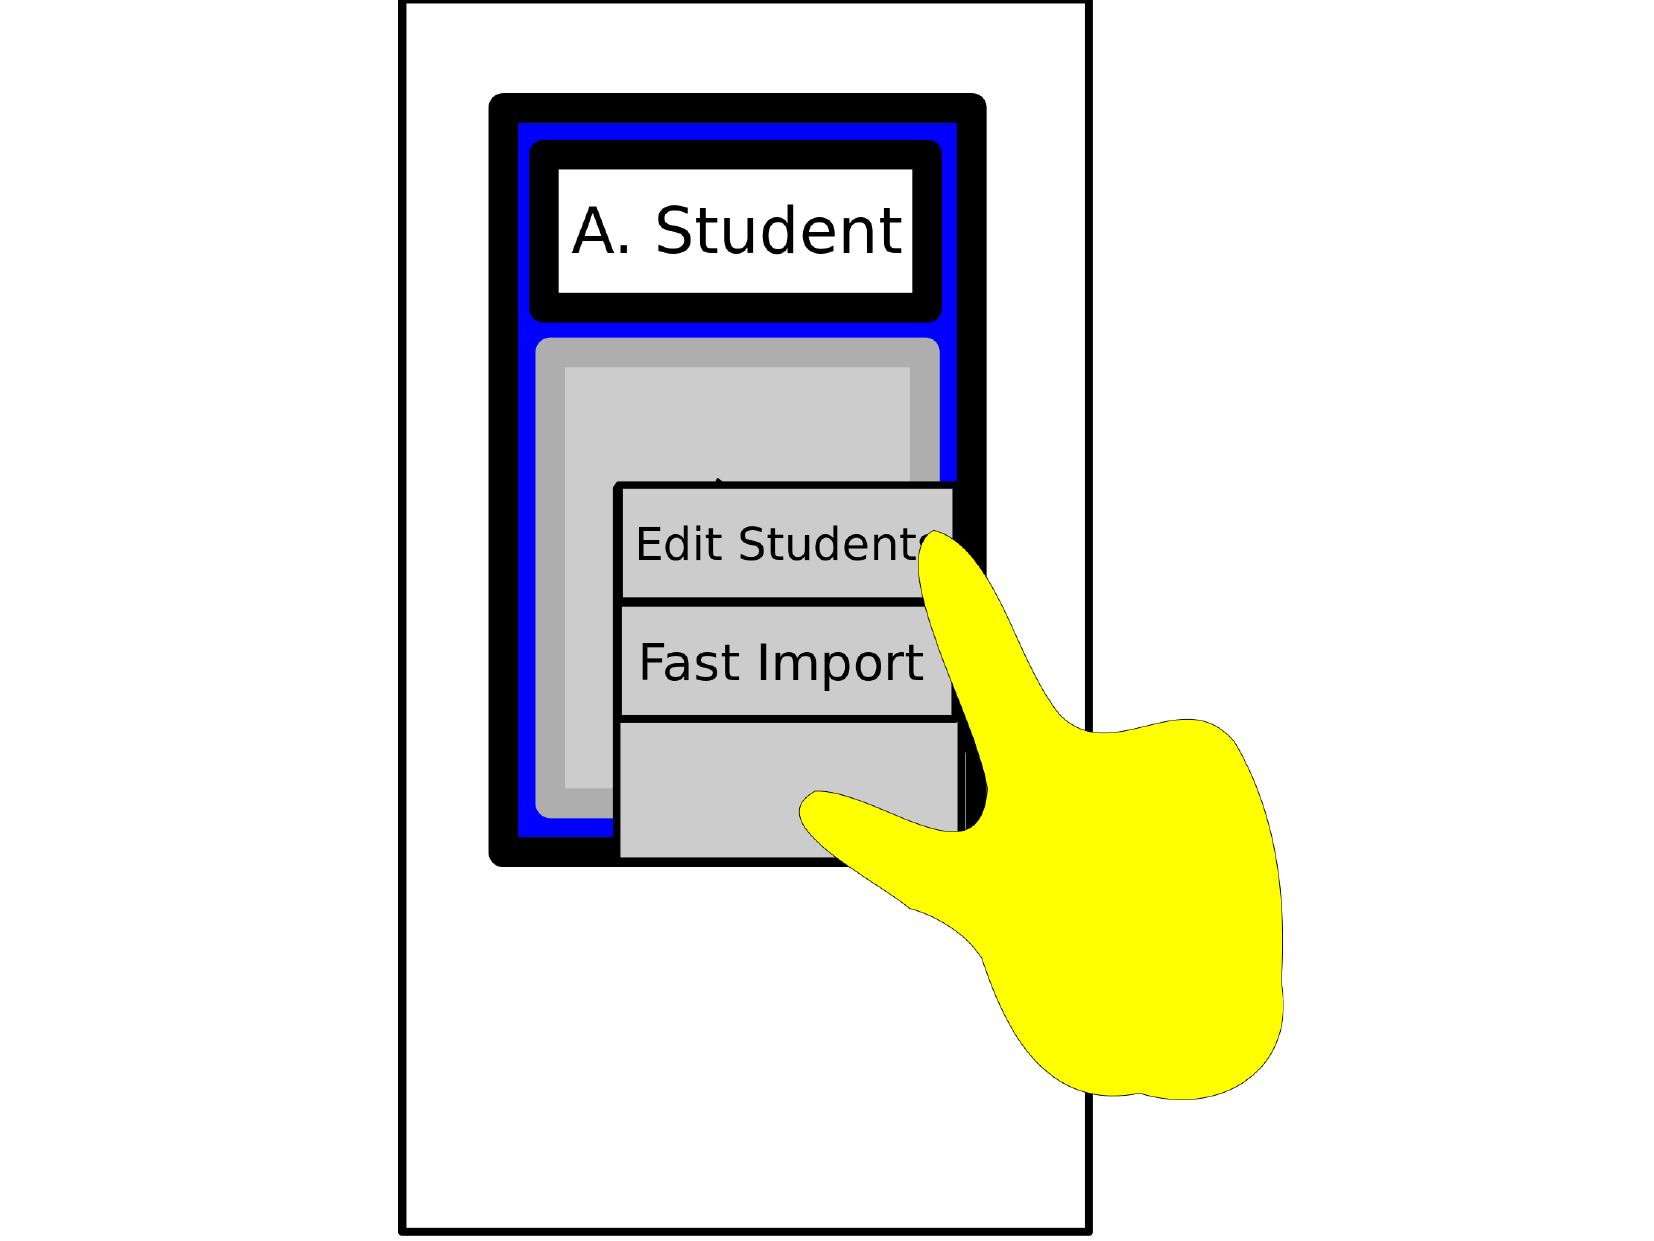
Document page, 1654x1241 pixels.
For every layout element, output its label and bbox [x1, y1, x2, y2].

picture [398, 0, 1284, 1236]
